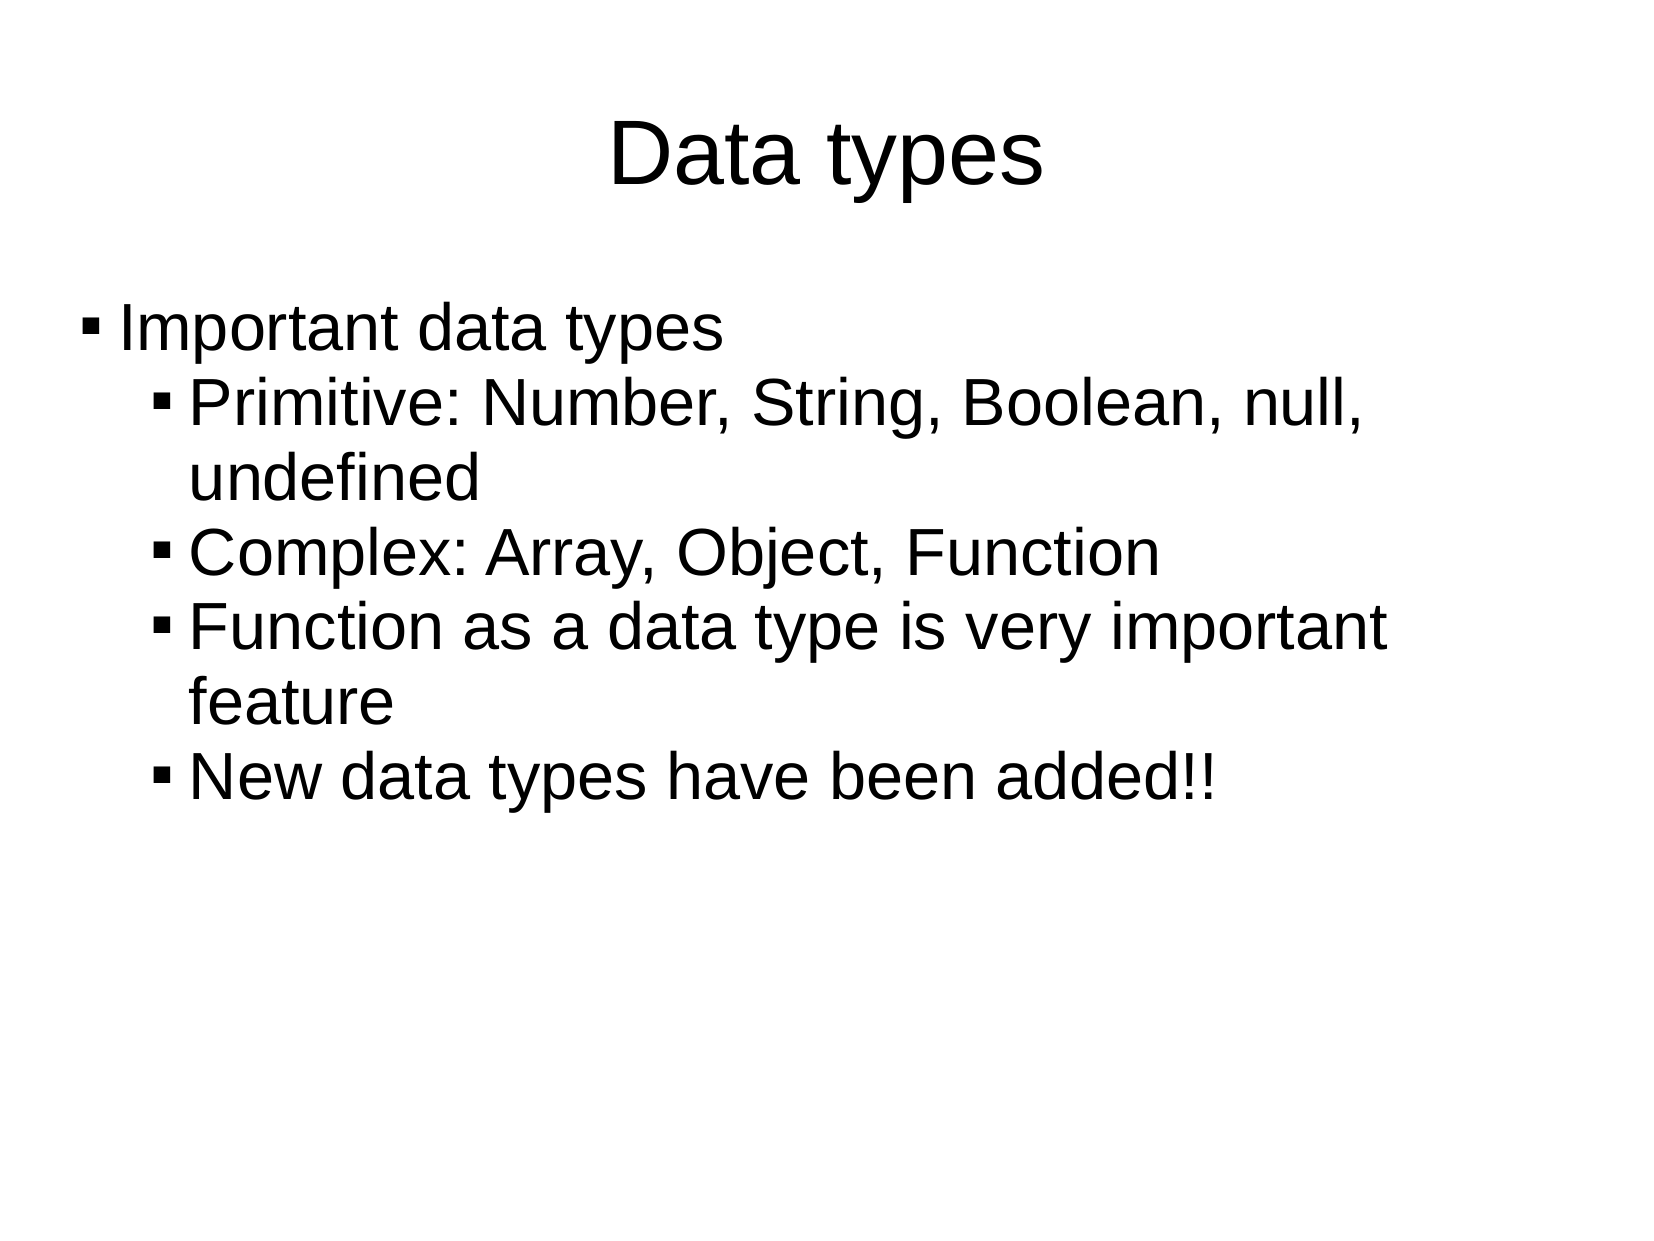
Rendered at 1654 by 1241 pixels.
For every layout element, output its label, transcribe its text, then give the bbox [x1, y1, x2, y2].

title Data types [82, 49, 1571, 257]
subtitle Important data types Primitive: Number, String, Boolean, null, undefined Complex: Array, Object, Function Function as a data type is very important feature New data types have been added!! [82, 290, 1571, 1010]
